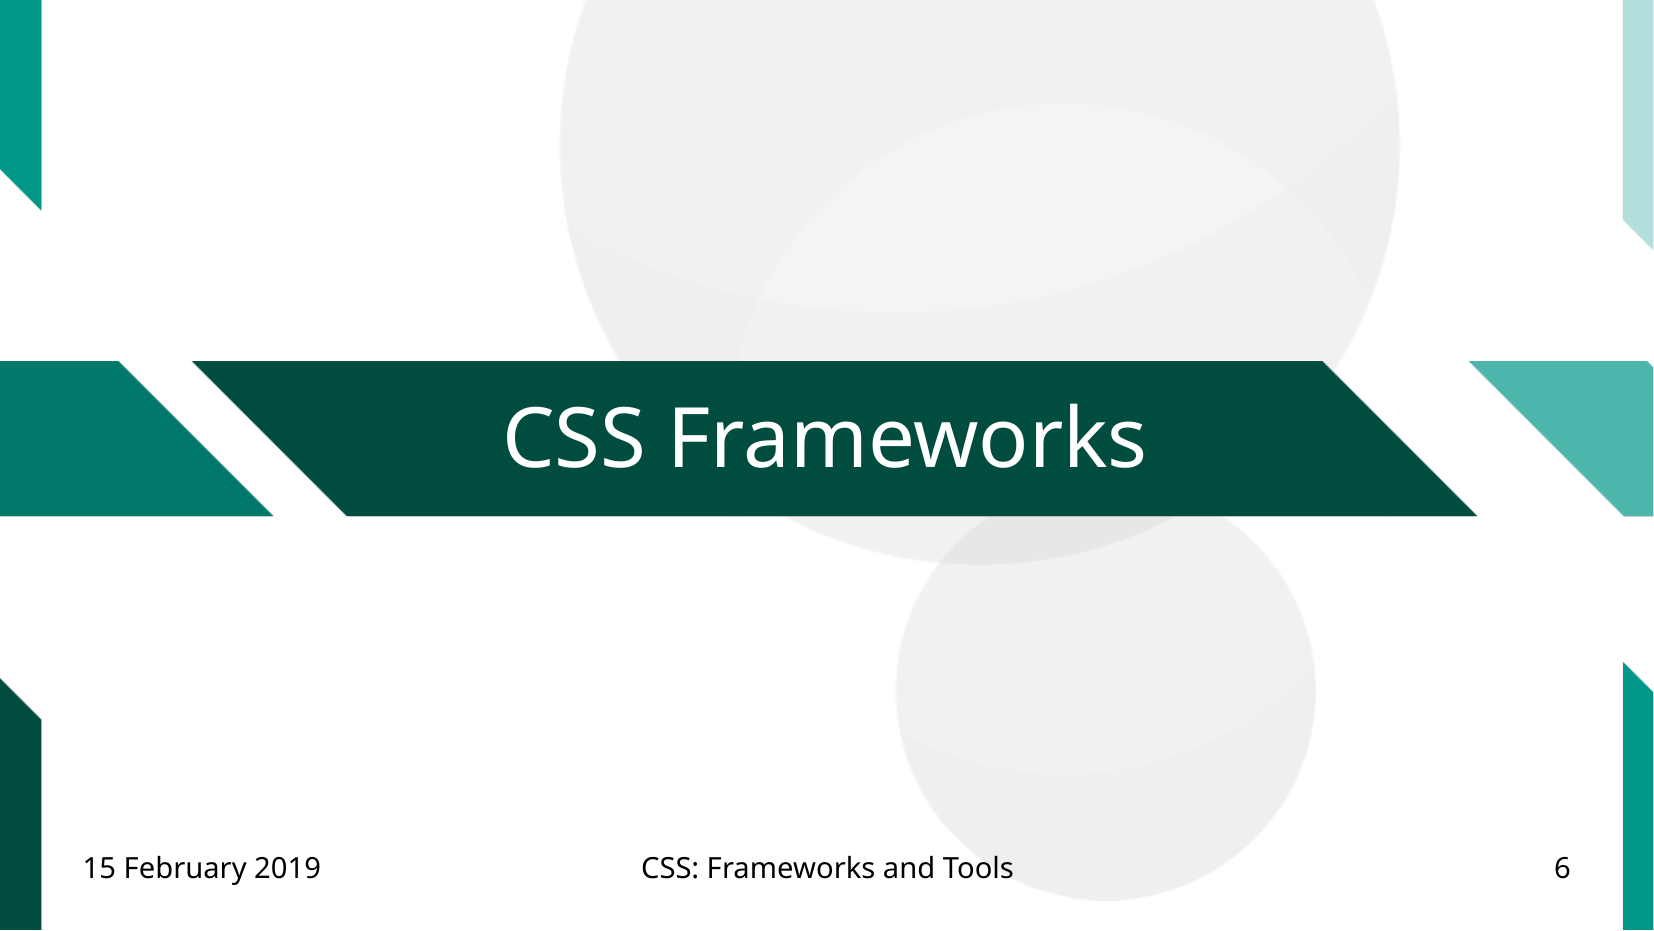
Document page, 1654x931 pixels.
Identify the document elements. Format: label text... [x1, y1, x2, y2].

picture [0, 0, 1654, 930]
title CSS Frameworks [82, 360, 1568, 511]
